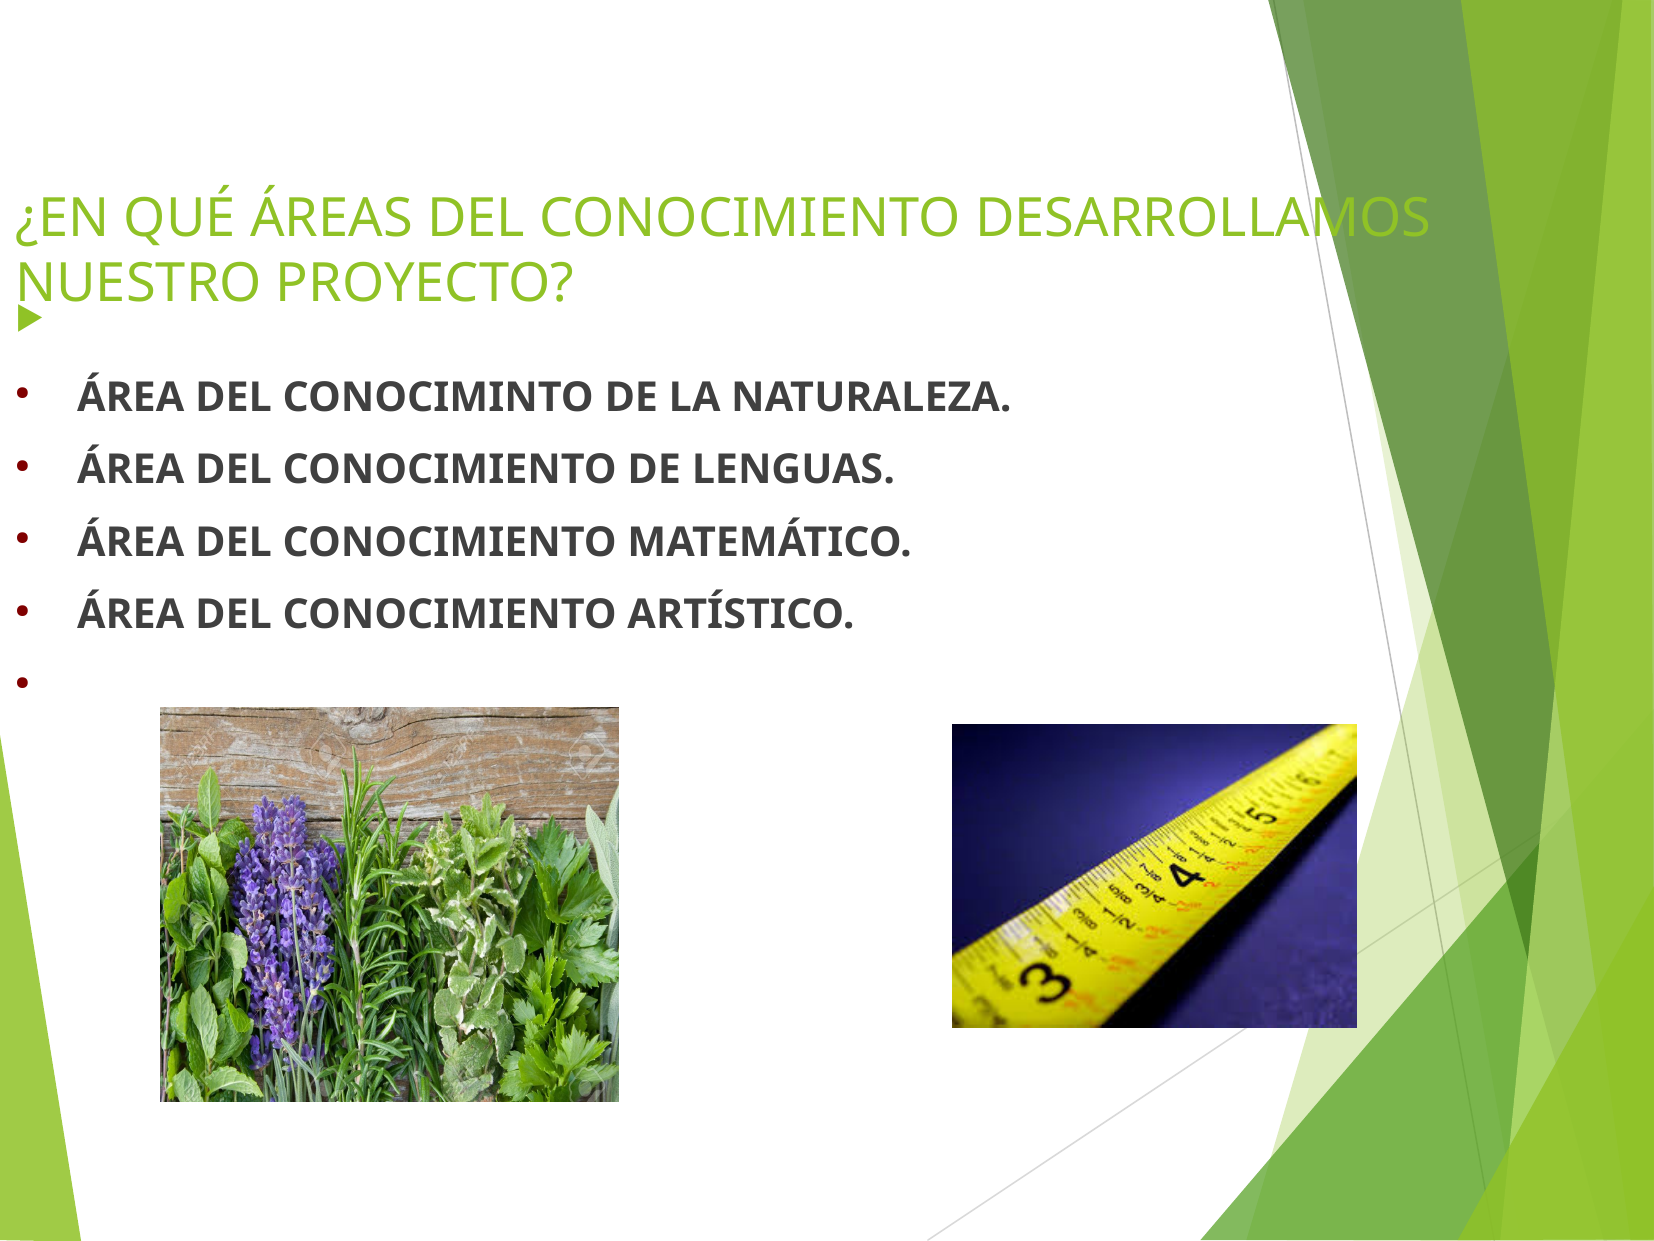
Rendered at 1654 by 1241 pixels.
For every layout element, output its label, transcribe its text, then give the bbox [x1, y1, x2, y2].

title ¿EN QUÉ ÁREAS DEL CONOCIMIENTO DESARROLLAMOS NUESTRO PROYECTO? [0, 44, 1630, 345]
picture [952, 724, 1357, 1028]
picture [160, 707, 619, 1102]
list ÁREA DEL CONOCIMINTO DE LA NATURALEZA. ÁREA DEL CONOCIMIENTO DE LENGUAS. ÁREA DEL CONOCIMIENTO MATEMÁTICO. ÁREA DEL CONOCIMIENTO ARTÍSTICO. [0, 290, 1489, 812]
